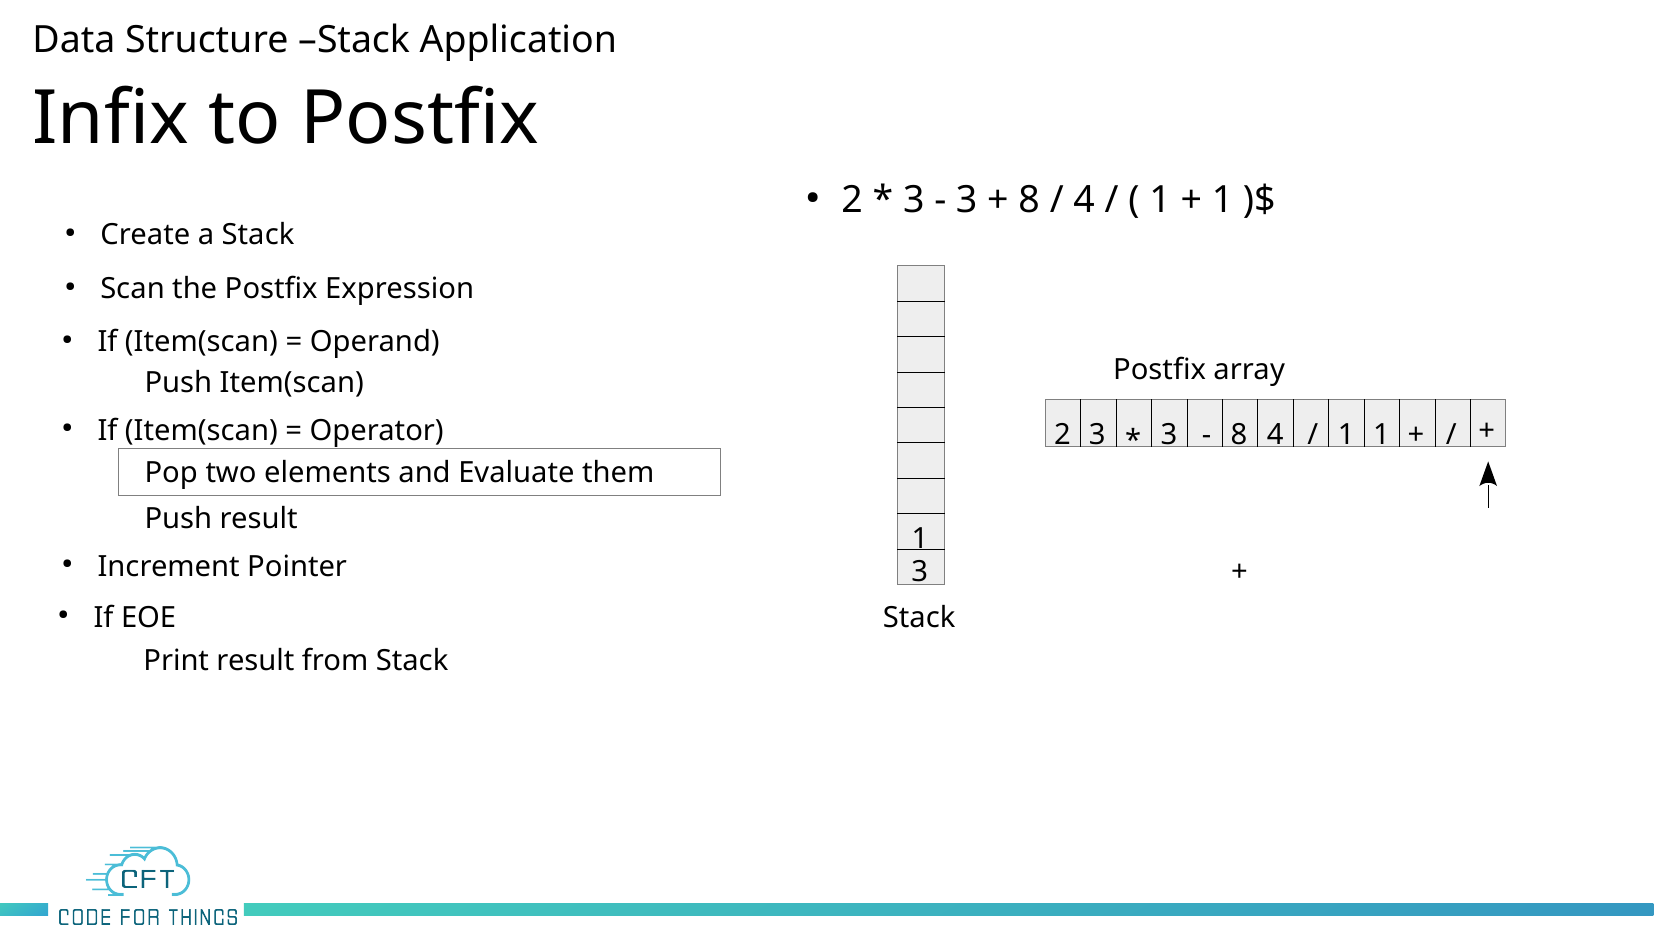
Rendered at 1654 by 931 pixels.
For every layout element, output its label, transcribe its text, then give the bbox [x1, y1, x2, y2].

text_box 2 [1039, 405, 1074, 455]
text_box [1400, 399, 1435, 405]
text_box + [1463, 401, 1518, 451]
text_box [1117, 399, 1151, 411]
text_box - [1187, 405, 1236, 455]
picture [59, 846, 237, 925]
text_box [897, 408, 945, 442]
text_box [1258, 399, 1293, 405]
text_box 3 [1145, 405, 1187, 455]
text_box Scan the Postfix Expression [50, 259, 537, 319]
text_box 1 [1341, 405, 1372, 455]
text_box 4 [1252, 405, 1292, 455]
text_box + [1216, 543, 1271, 593]
text_box If EOE [43, 588, 375, 638]
text_box Pop two elements and Evaluate them [94, 443, 709, 502]
text_box Postfix array [1098, 340, 1312, 390]
text_box [1081, 399, 1116, 405]
text_box [1436, 399, 1470, 405]
text_box [1223, 399, 1257, 405]
text_box [1365, 399, 1399, 405]
text_box * [1110, 411, 1159, 461]
text_box [897, 479, 945, 509]
text_box Push result [94, 490, 426, 550]
text_box Increment Pointer [47, 537, 621, 597]
text_box If (Item(scan) = Operand) [47, 312, 491, 373]
text_box 3 [896, 559, 945, 593]
text_box [1152, 399, 1187, 405]
text_box [897, 373, 945, 407]
text_box + [1407, 405, 1431, 455]
text_box 3 [1074, 405, 1123, 455]
text_box [1329, 399, 1364, 405]
text_box Print result from Stack [93, 631, 615, 691]
text_box / [1292, 405, 1341, 455]
text_box Stack [868, 588, 979, 638]
text_box Create a Stack [50, 206, 355, 266]
text_box / [1431, 405, 1471, 455]
text_box [897, 265, 945, 301]
text_box [897, 443, 945, 478]
text_box 1 [1372, 405, 1407, 455]
text_box [1294, 399, 1328, 405]
text_box [1188, 399, 1222, 405]
text_box [709, 448, 721, 496]
text_box Push Item(scan) [94, 373, 426, 401]
text_box [897, 302, 945, 336]
text_box 1 [896, 509, 945, 559]
text_box [1045, 399, 1080, 405]
title Data Structure –Stack Application Infix to Postfix [32, 12, 1536, 166]
text_box 2 * 3 - 3 + 8 / 4 / ( 1 + 1 )$ [791, 165, 1377, 225]
text_box [897, 337, 945, 372]
text_box If (Item(scan) = Operator) [47, 401, 496, 461]
text_box 8 [1236, 405, 1252, 455]
